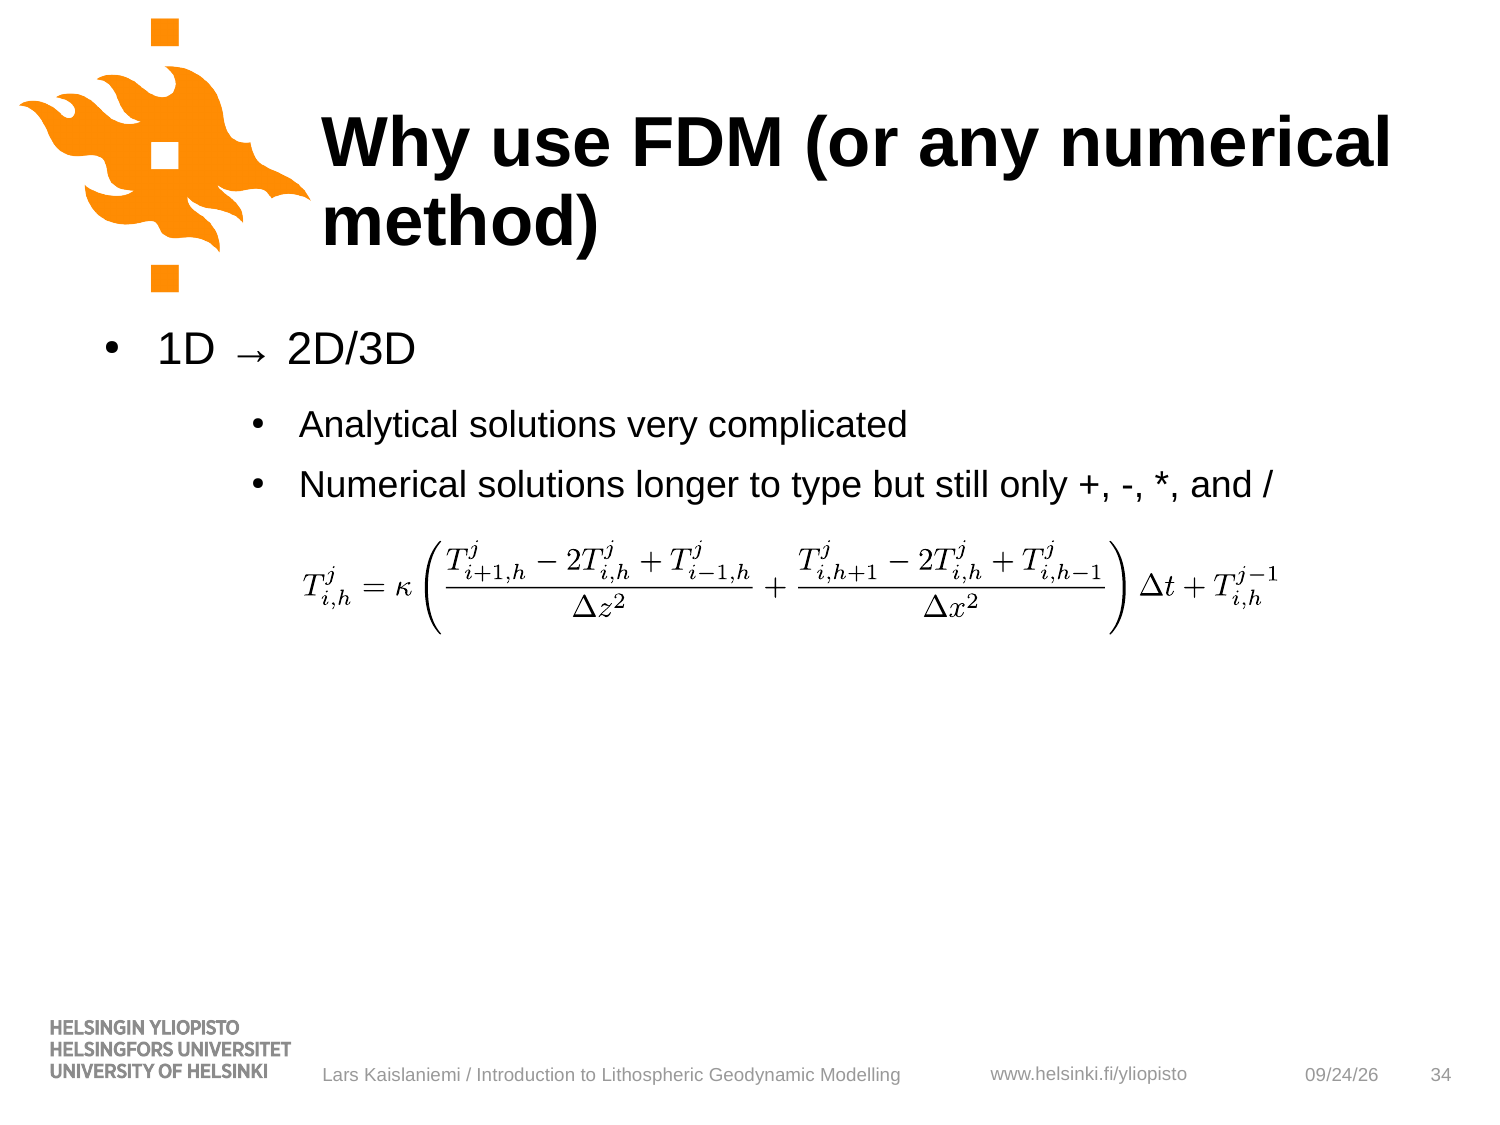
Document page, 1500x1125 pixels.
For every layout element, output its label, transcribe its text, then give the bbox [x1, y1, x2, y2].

text_box [302, 540, 1280, 635]
picture [32, 1001, 309, 1096]
list 1D → 2D/3D Analytical solutions very complicated Numerical solutions longer to type but still only +, -, *, and / [86, 322, 1411, 976]
picture [0, 0, 337, 318]
title Why use FDM (or any numerical method) [321, 87, 1447, 276]
